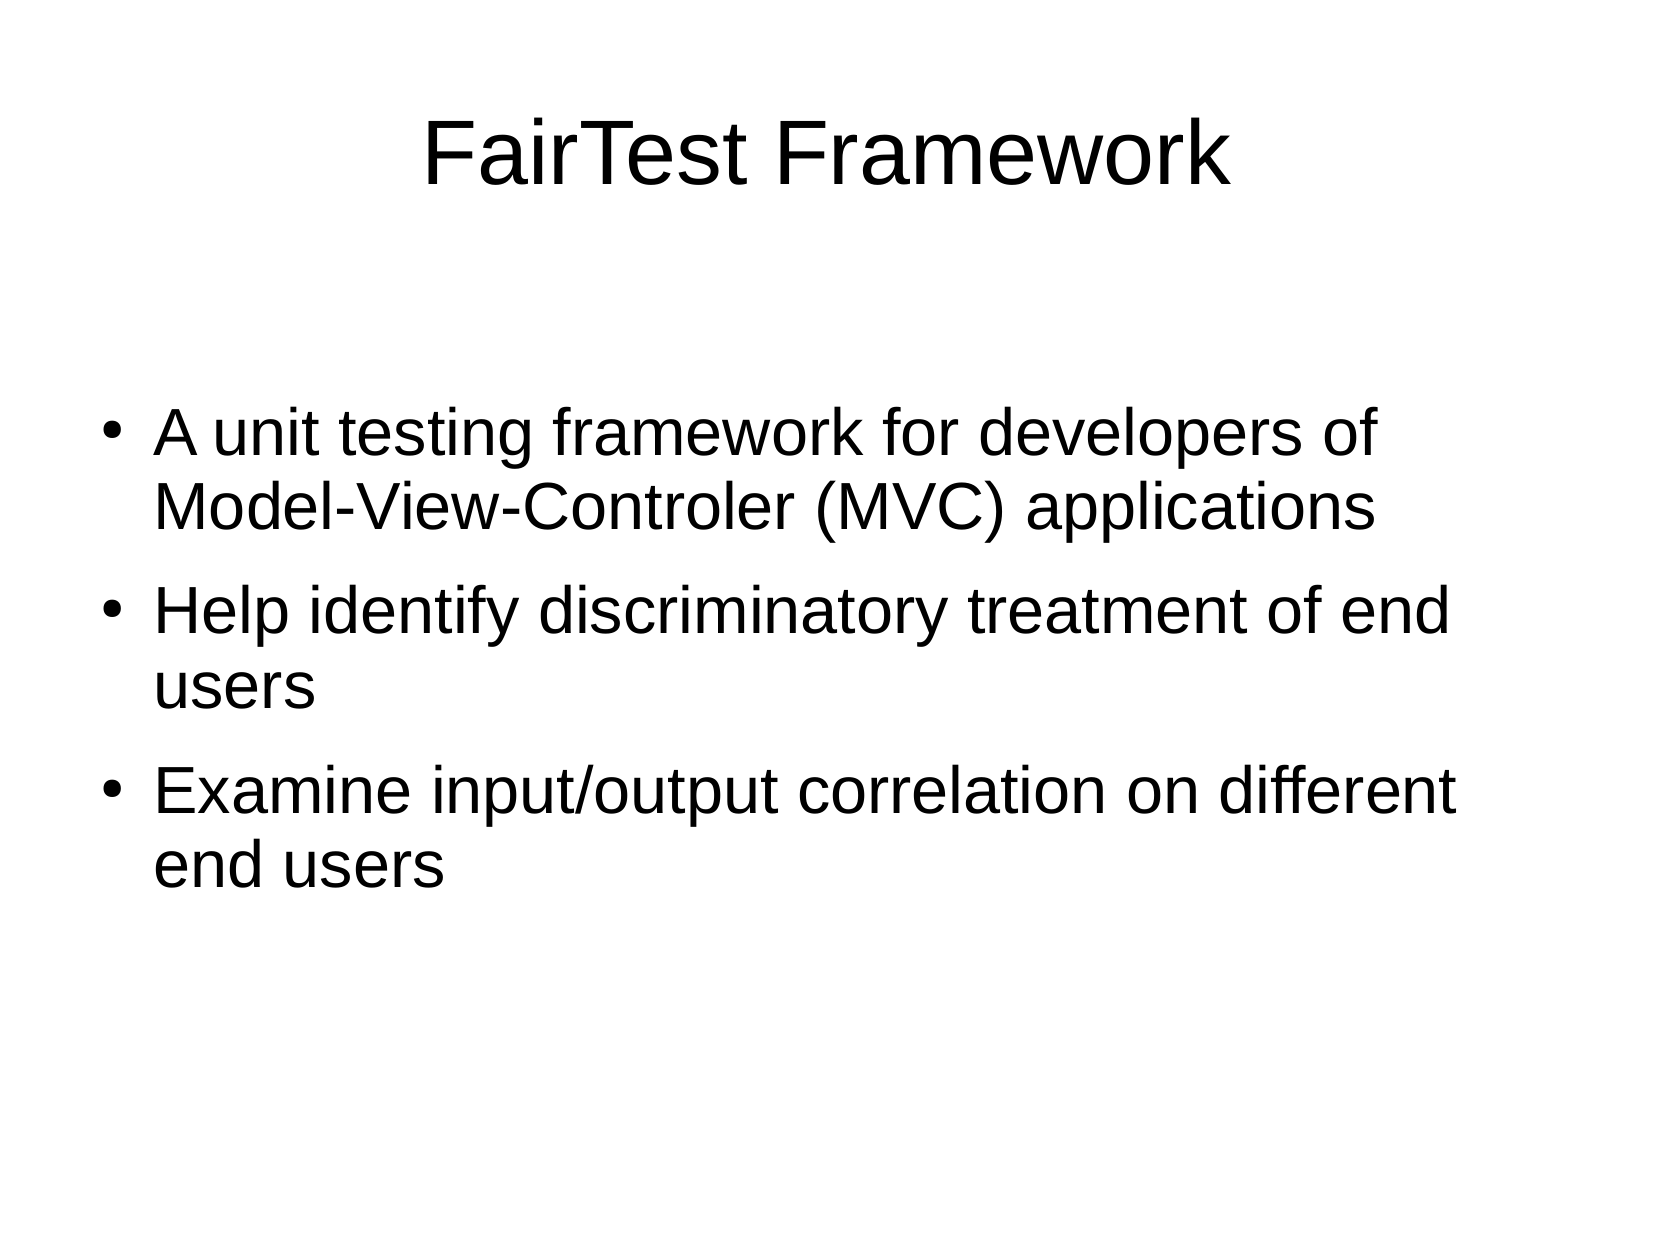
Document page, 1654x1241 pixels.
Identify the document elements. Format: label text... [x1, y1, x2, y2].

list A unit testing framework for developers of Model-View-Controler (MVC) applications Help identify discriminatory treatment of end users Examine input/output correlation on different end users [82, 290, 1538, 1010]
title FairTest Framework [82, 49, 1571, 257]
